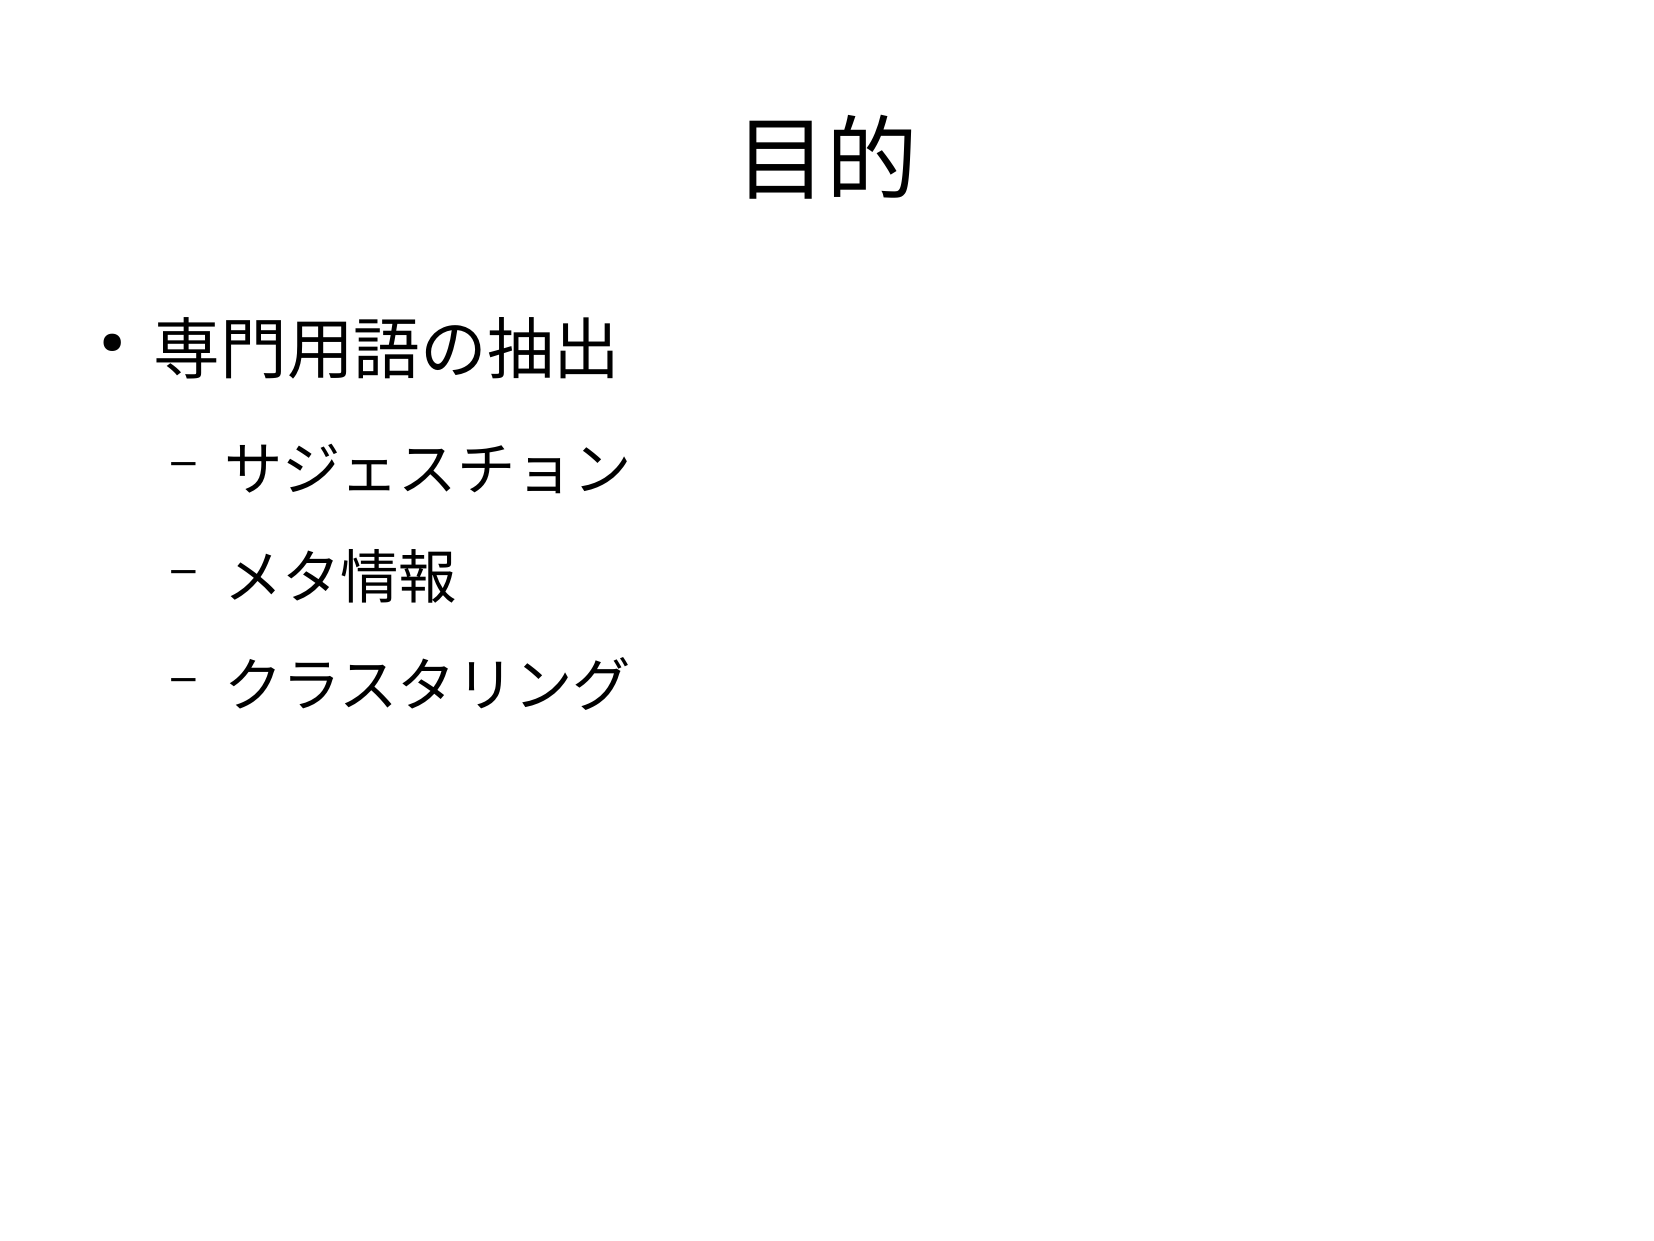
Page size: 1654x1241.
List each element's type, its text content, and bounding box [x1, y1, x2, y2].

list 専門用語の抽出 サジェスチョン メタ情報 クラスタリング [82, 296, 1538, 1016]
title 目的 [82, 49, 1571, 257]
